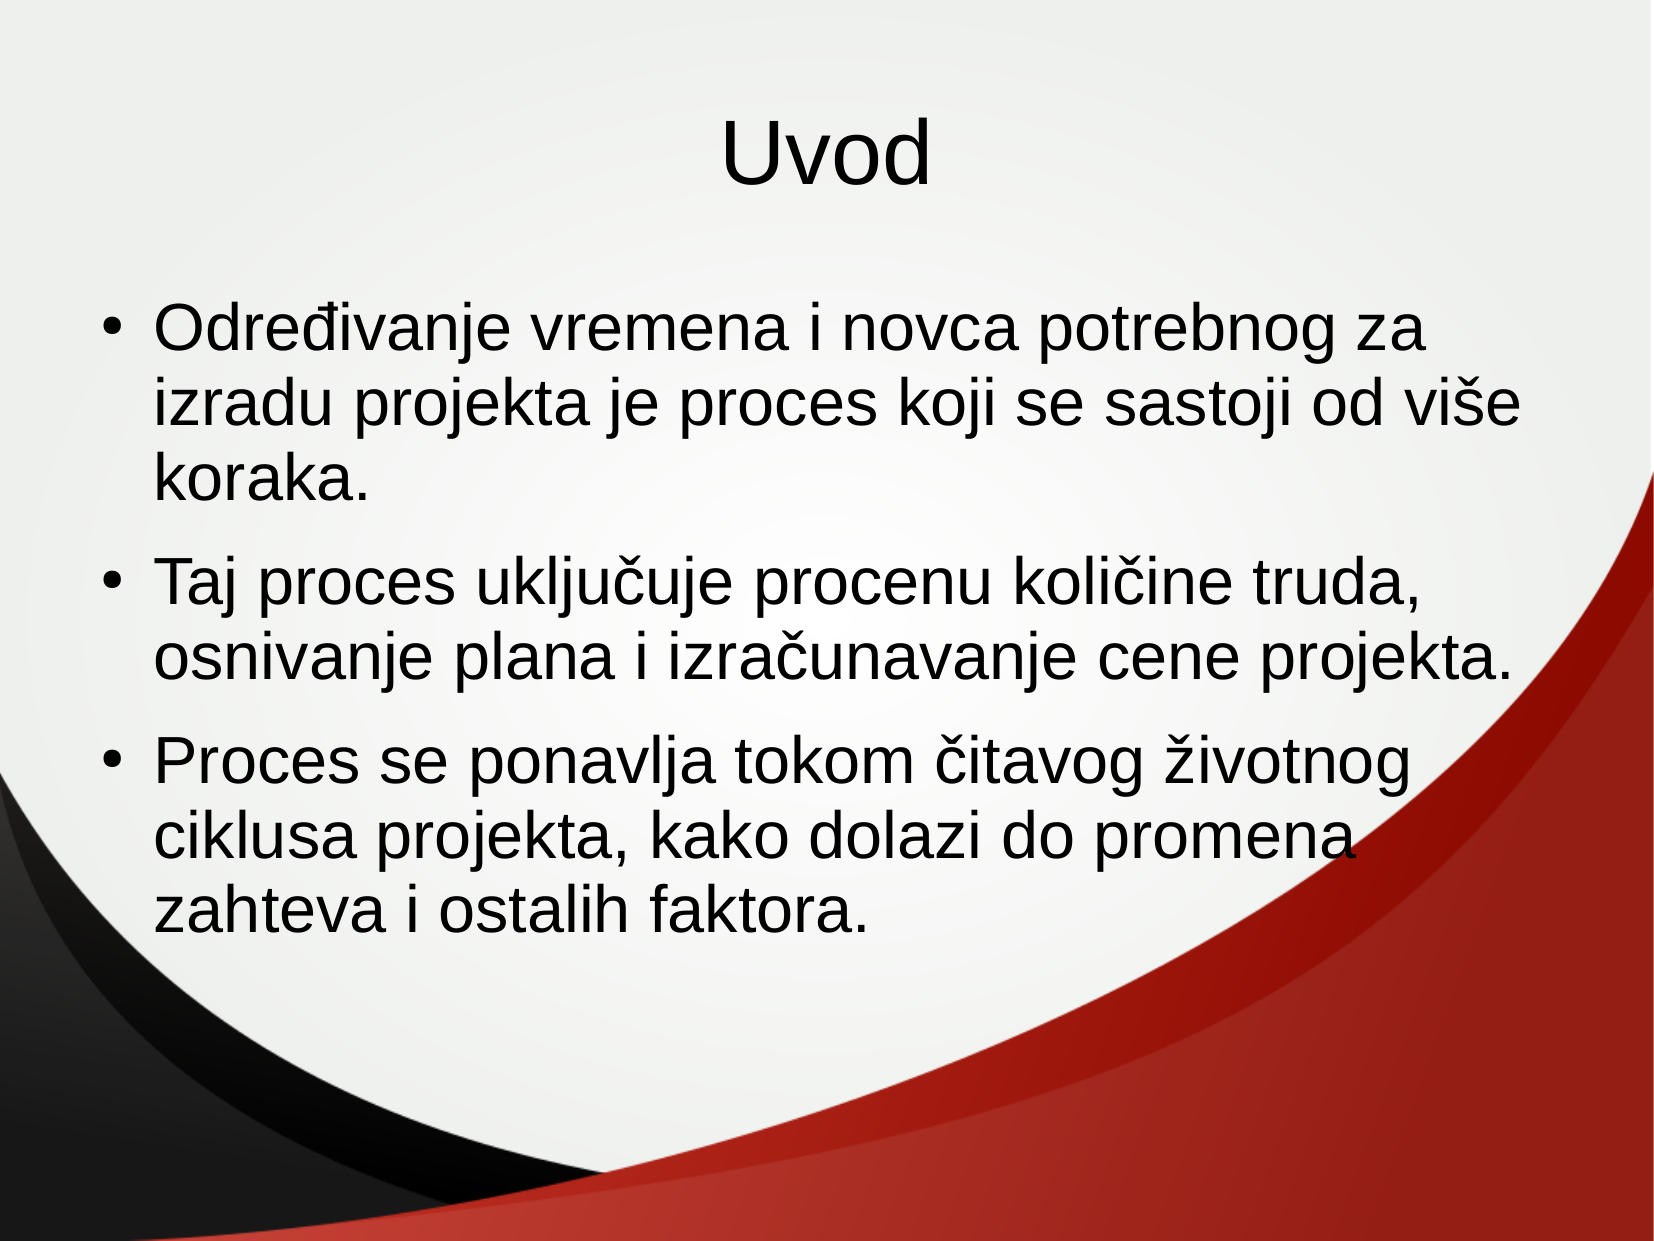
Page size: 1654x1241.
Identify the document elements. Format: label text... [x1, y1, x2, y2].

title Uvod [82, 49, 1571, 257]
picture [0, 0, 1654, 1241]
list Određivanje vremena i novca potrebnog za izradu projekta je proces koji se sastoji od više koraka. Taj proces uključuje procenu količine truda, osnivanje plana i izračunavanje cene projekta. Proces se ponavlja tokom čitavog životnog ciklusa projekta, kako dolazi do promena zahteva i ostalih faktora. [82, 290, 1571, 1010]
